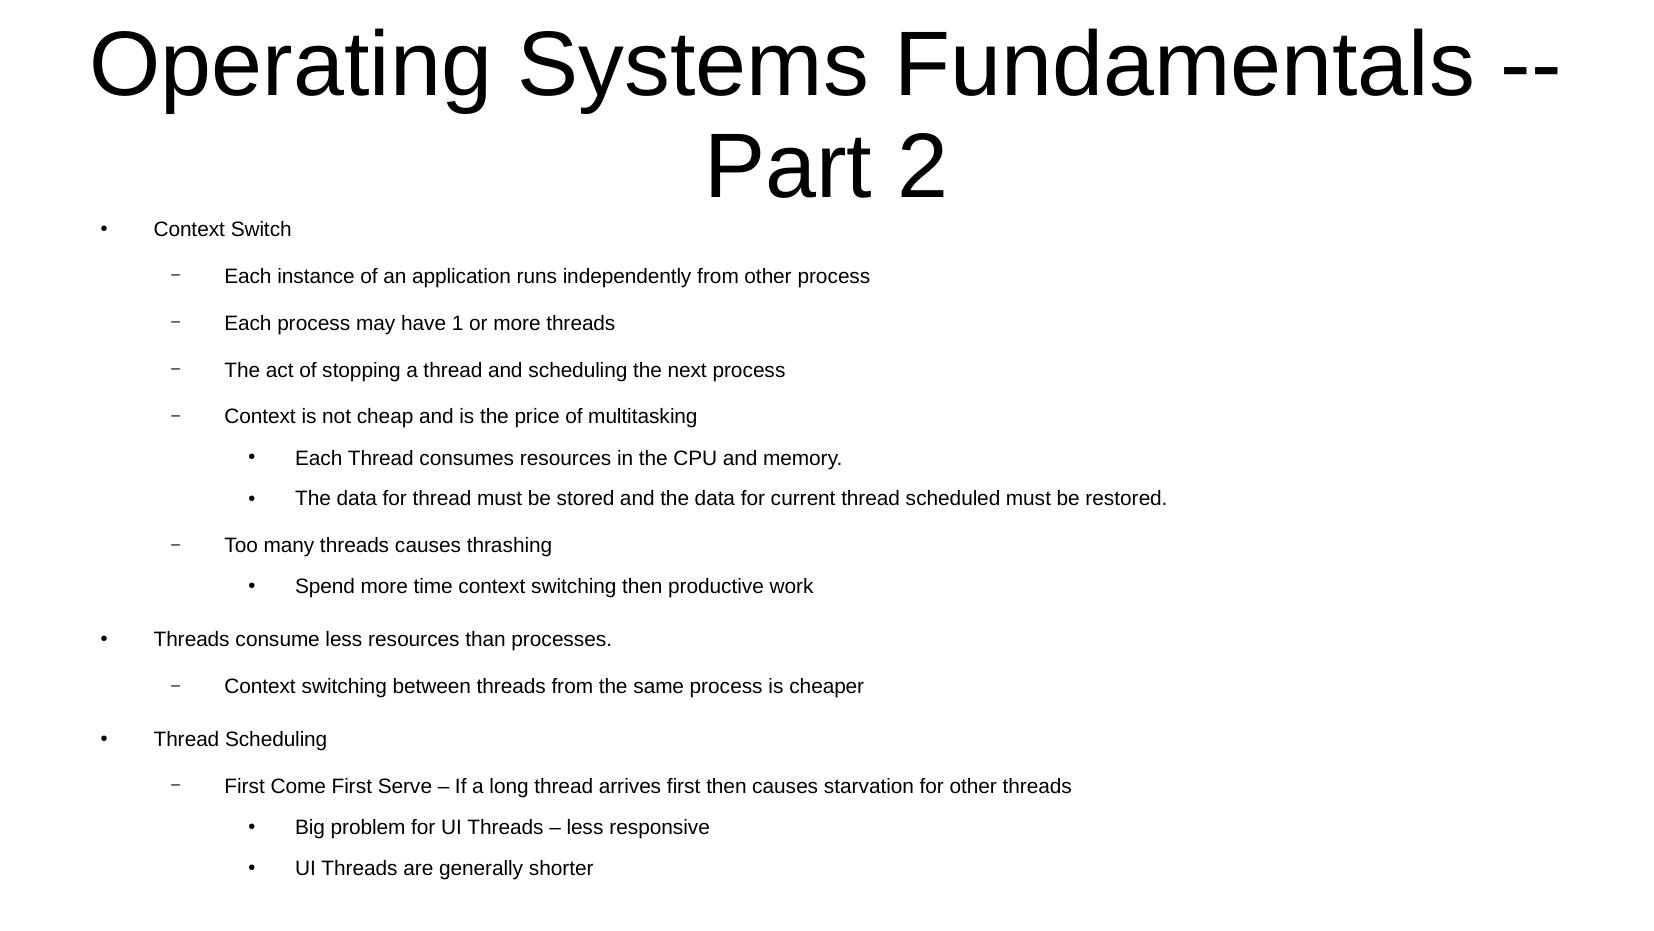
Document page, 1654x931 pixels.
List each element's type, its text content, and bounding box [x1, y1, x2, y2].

title Operating Systems Fundamentals --Part 2 [82, 12, 1571, 217]
list Context Switch Each instance of an application runs independently from other process Each process may have 1 or more threads The act of stopping a thread and scheduling the next process Context is not cheap and is the price of multitasking Each Thread consumes resources in the CPU and memory. The data for thread must be stored and the data for current thread scheduled must be restored. Too many threads causes thrashing Spend more time context switching then productive work Threads consume less resources than processes. Context switching between threads from the same process is cheaper Thread Scheduling First Come First Serve – If a long thread arrives first then causes starvation for other threads Big problem for UI Threads – less responsive UI Threads are generally shorter [82, 217, 1636, 916]
